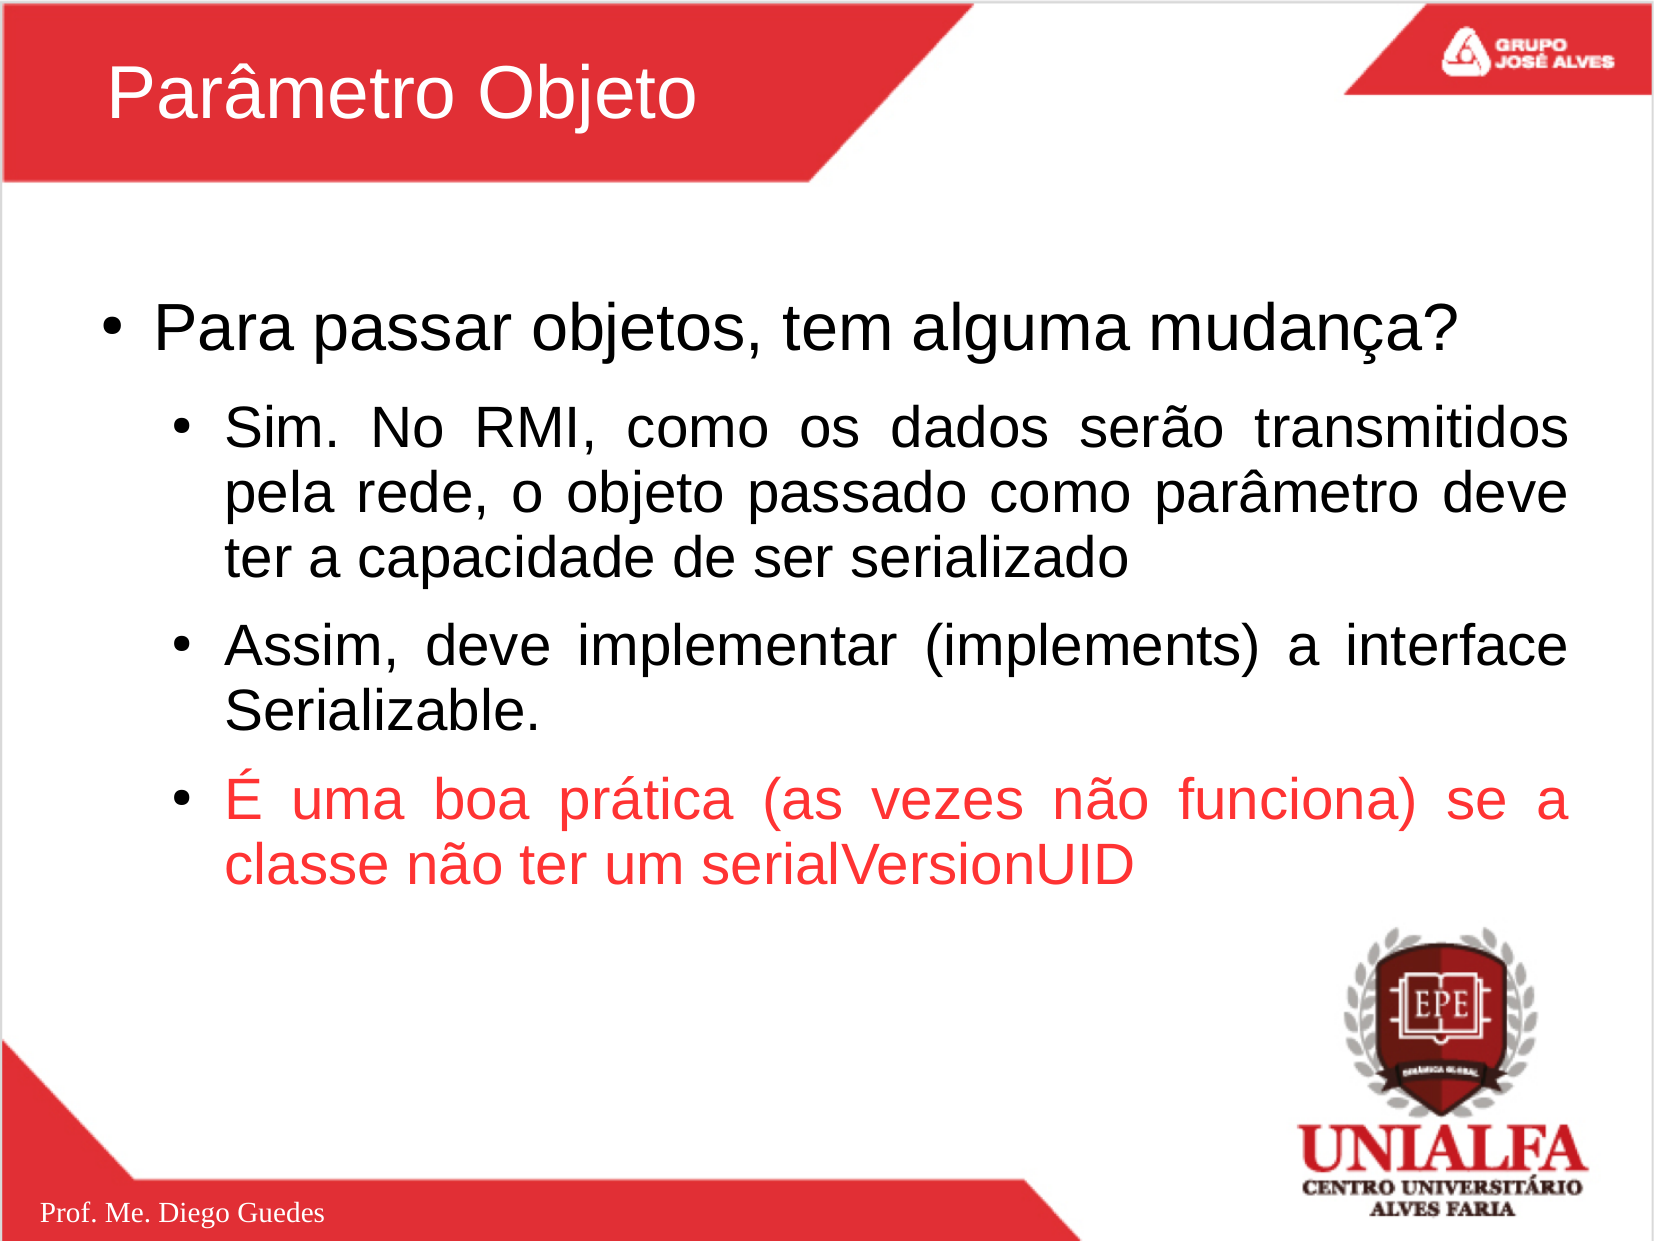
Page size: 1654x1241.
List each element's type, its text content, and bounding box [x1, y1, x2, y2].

title Parâmetro Objeto [6, 11, 799, 174]
picture [0, 0, 1654, 1241]
list Para passar objetos, tem alguma mudança? Sim. No RMI, como os dados serão transmitidos pela rede, o objeto passado como parâmetro deve ter a capacidade de ser serializado Assim, deve implementar (implements) a interface Serializable. É uma boa prática (as vezes não funciona) se a classe não ter um serialVersionUID [82, 290, 1571, 1109]
